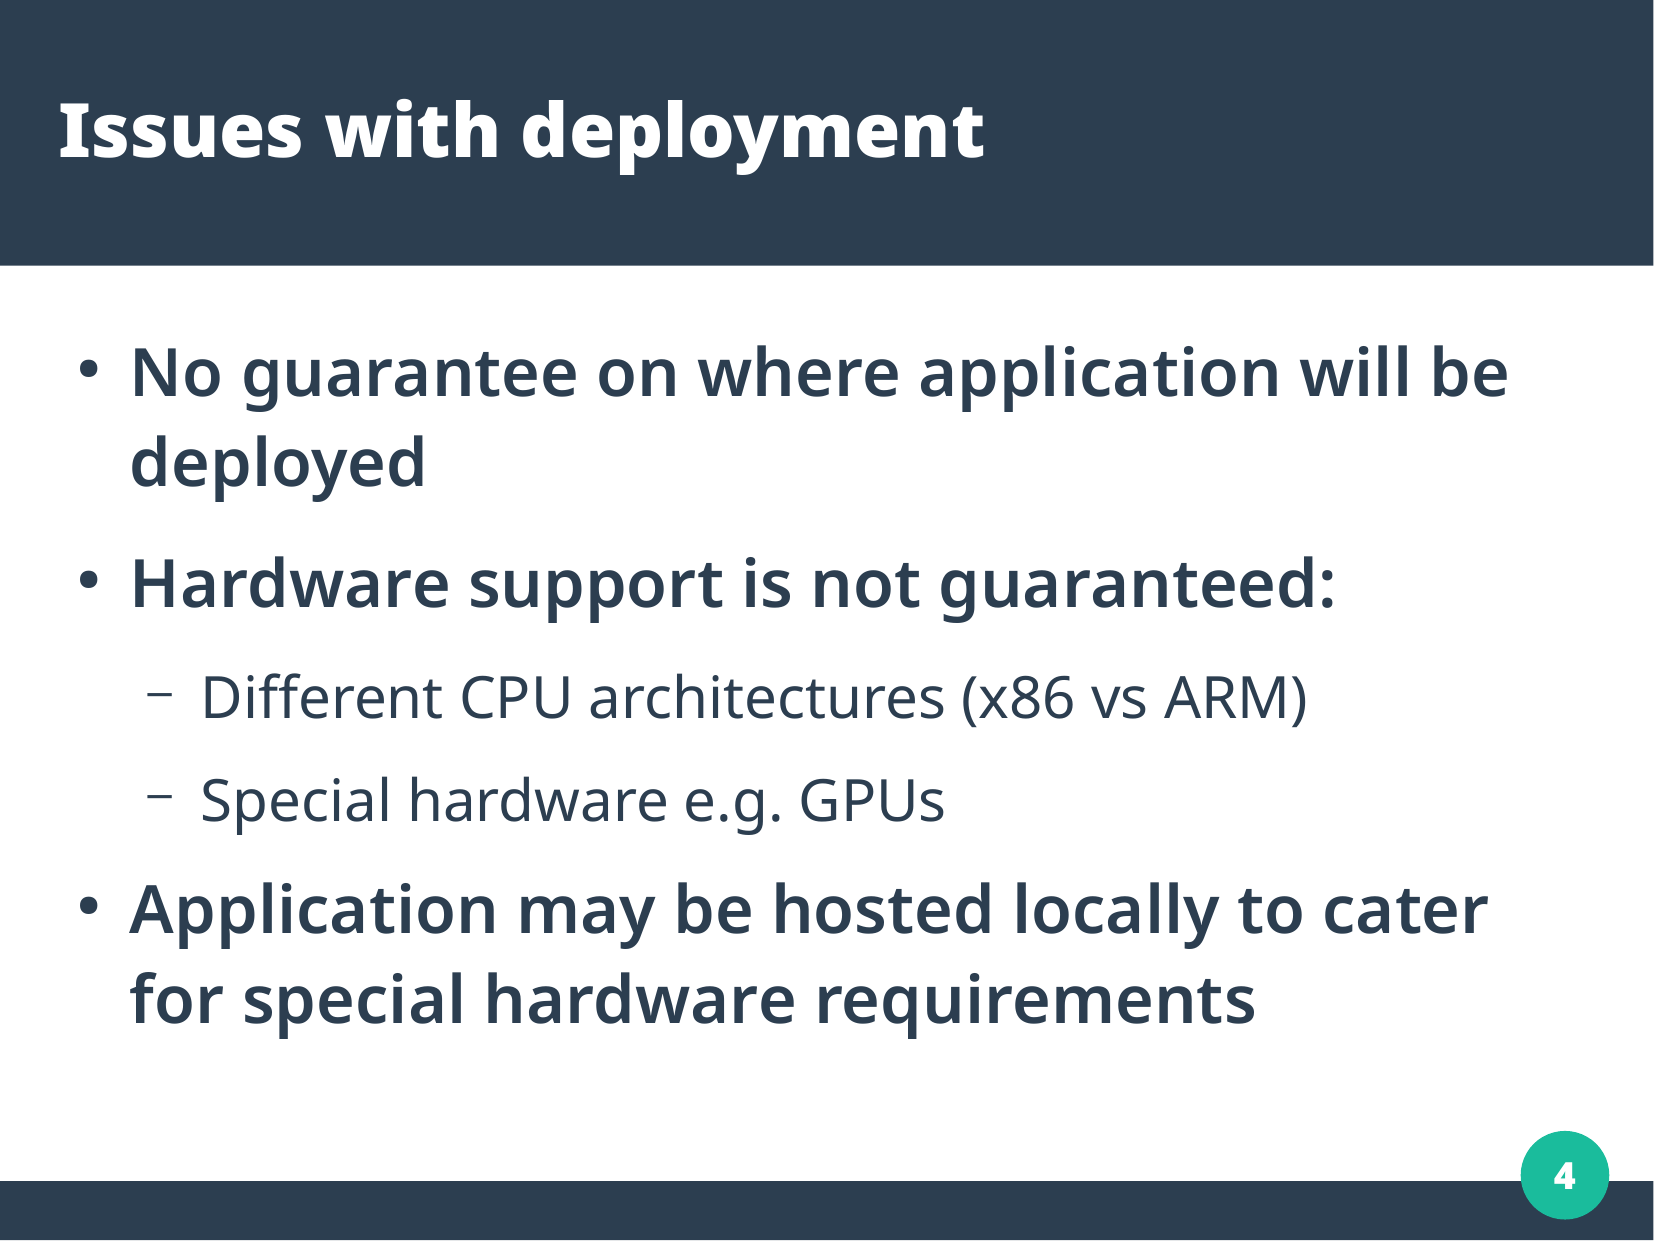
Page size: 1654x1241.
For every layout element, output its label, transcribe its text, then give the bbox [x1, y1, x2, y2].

title Issues with deployment [59, 49, 1595, 207]
list No guarantee on where application will be deployed Hardware support is not guaranteed: Different CPU architectures (x86 vs ARM) Special hardware e.g. GPUs Application may be hosted locally to cater for special hardware requirements [59, 324, 1595, 1152]
